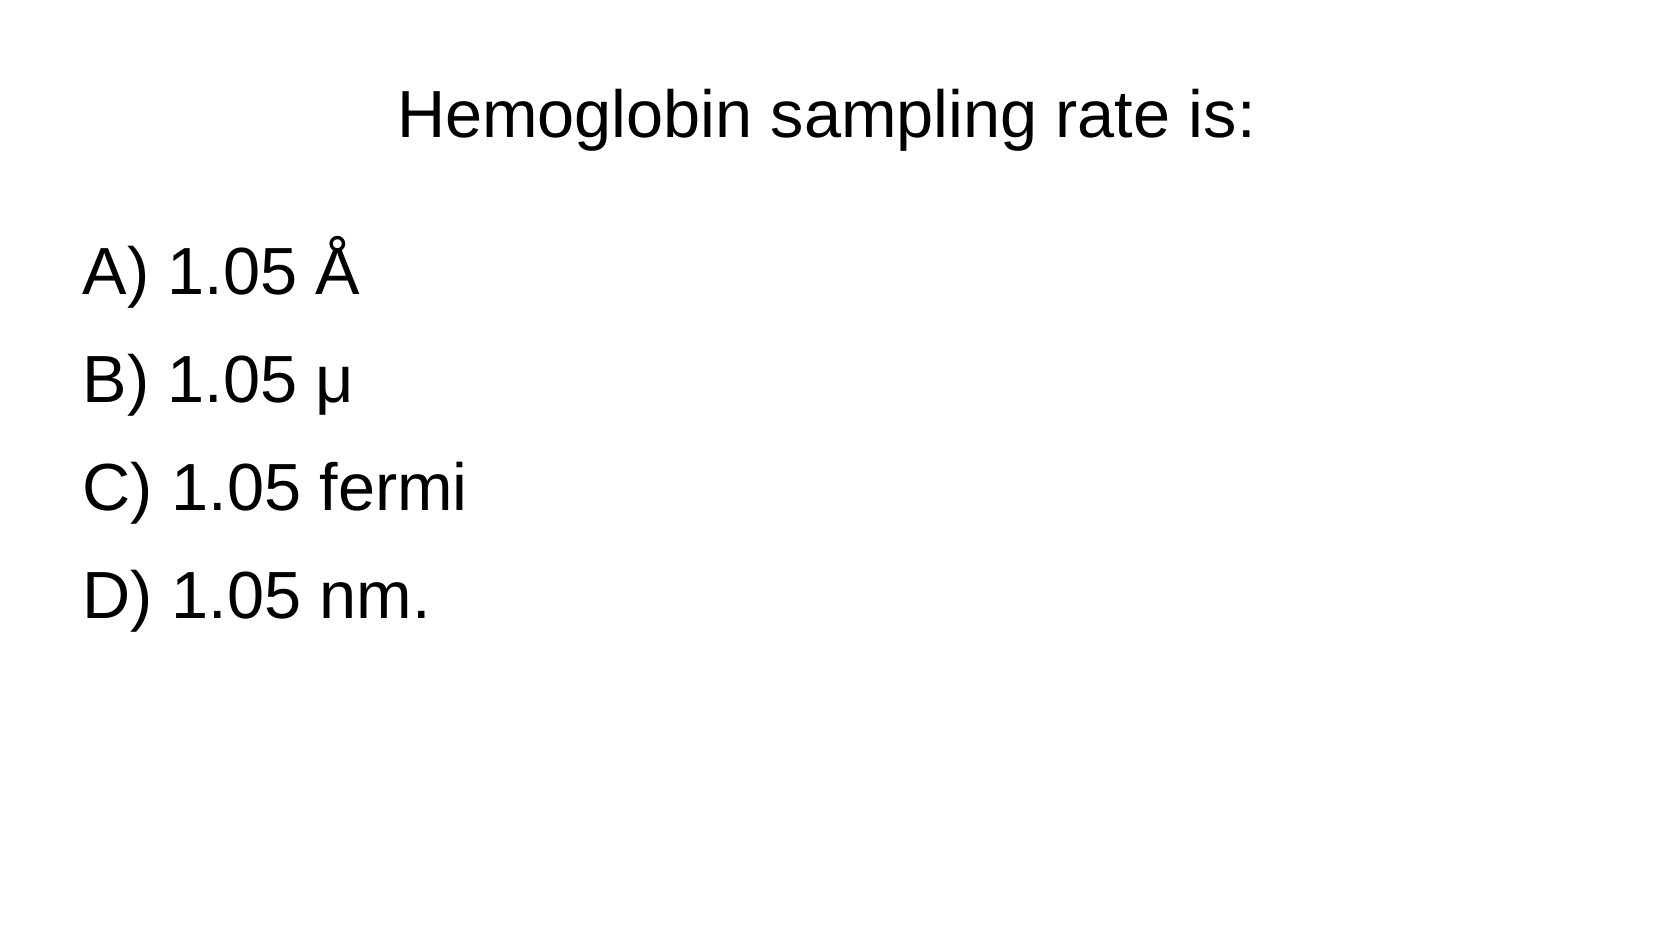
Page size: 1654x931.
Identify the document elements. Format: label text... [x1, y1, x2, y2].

subtitle 1.05 Å 1.05 μ 1.05 fermi 1.05 nm. [82, 217, 1571, 757]
title Hemoglobin sampling rate is: [82, 37, 1571, 193]
